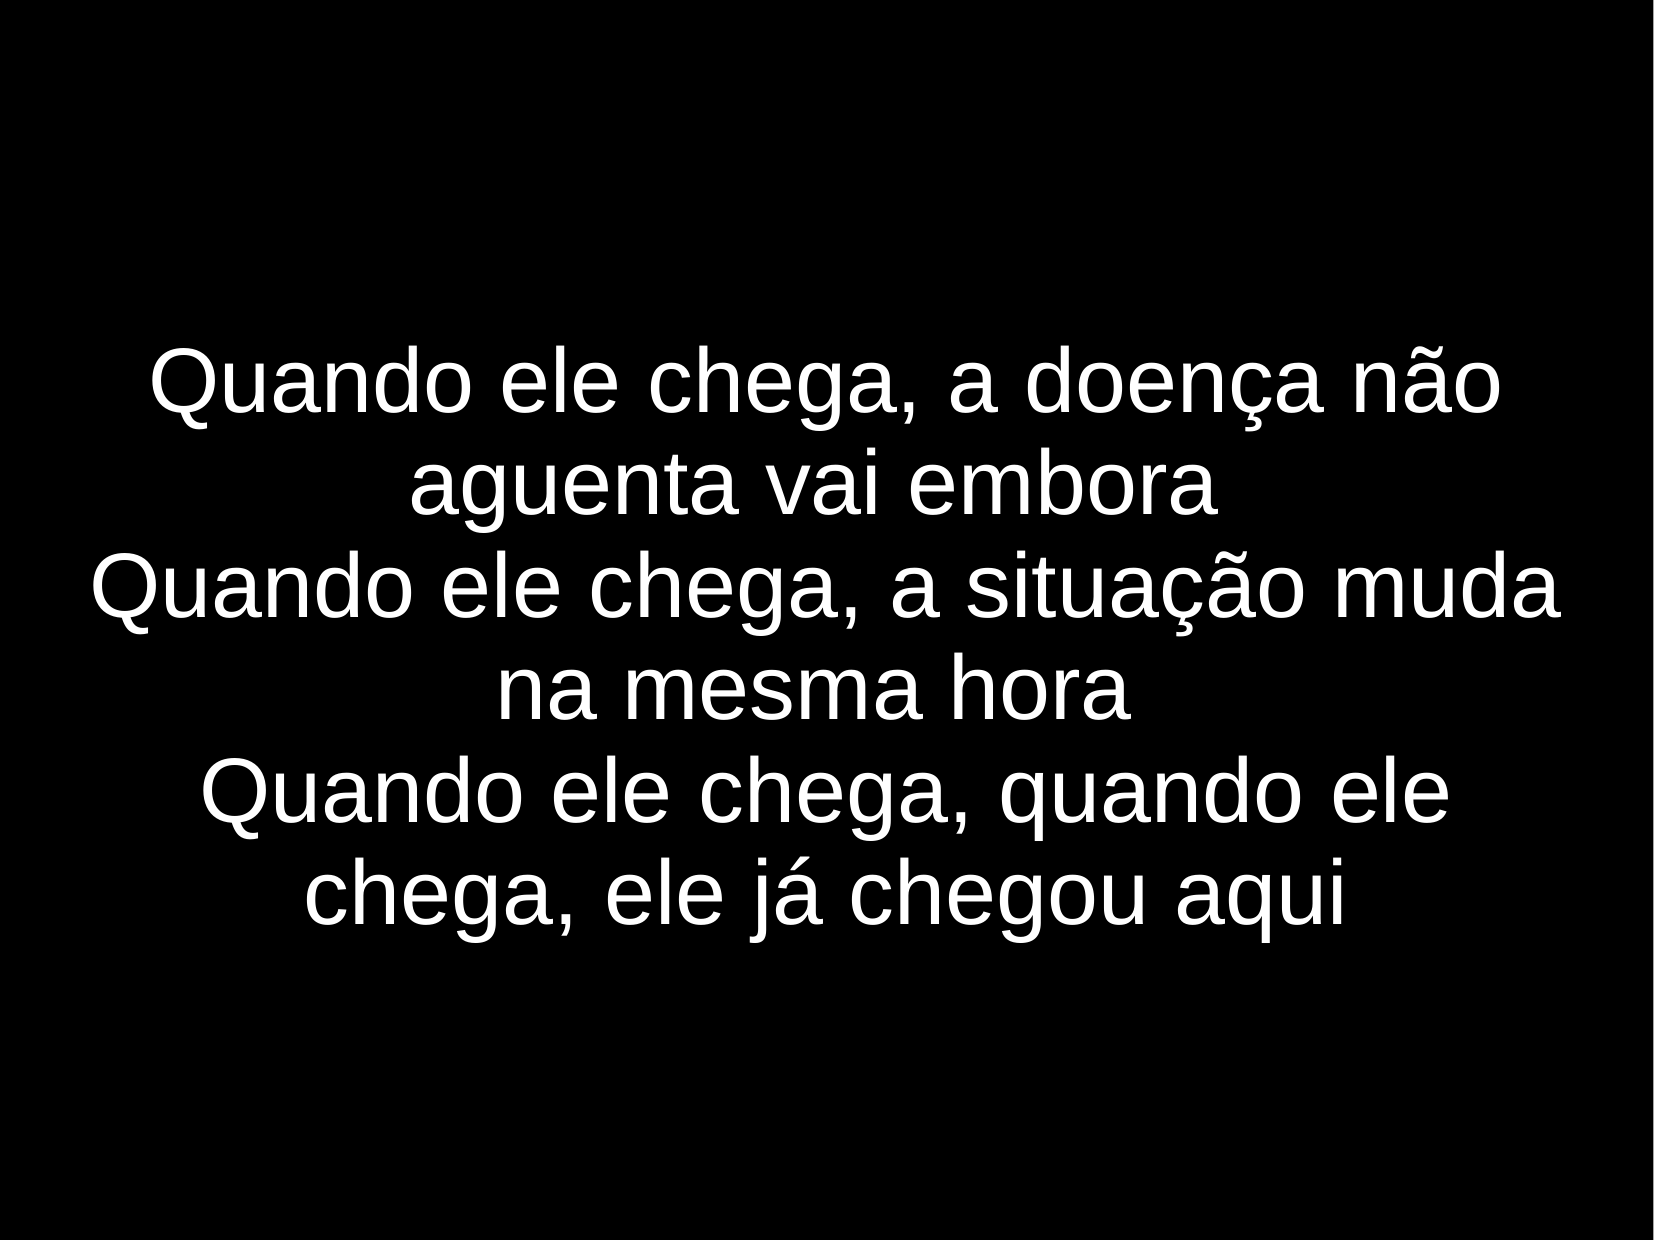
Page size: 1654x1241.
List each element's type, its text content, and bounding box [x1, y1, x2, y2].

subtitle Quando ele chega, a doença não aguenta vai embora Quando ele chega, a situação muda na mesma hora Quando ele chega, quando ele chega, ele já chegou aqui [82, 70, 1571, 1203]
